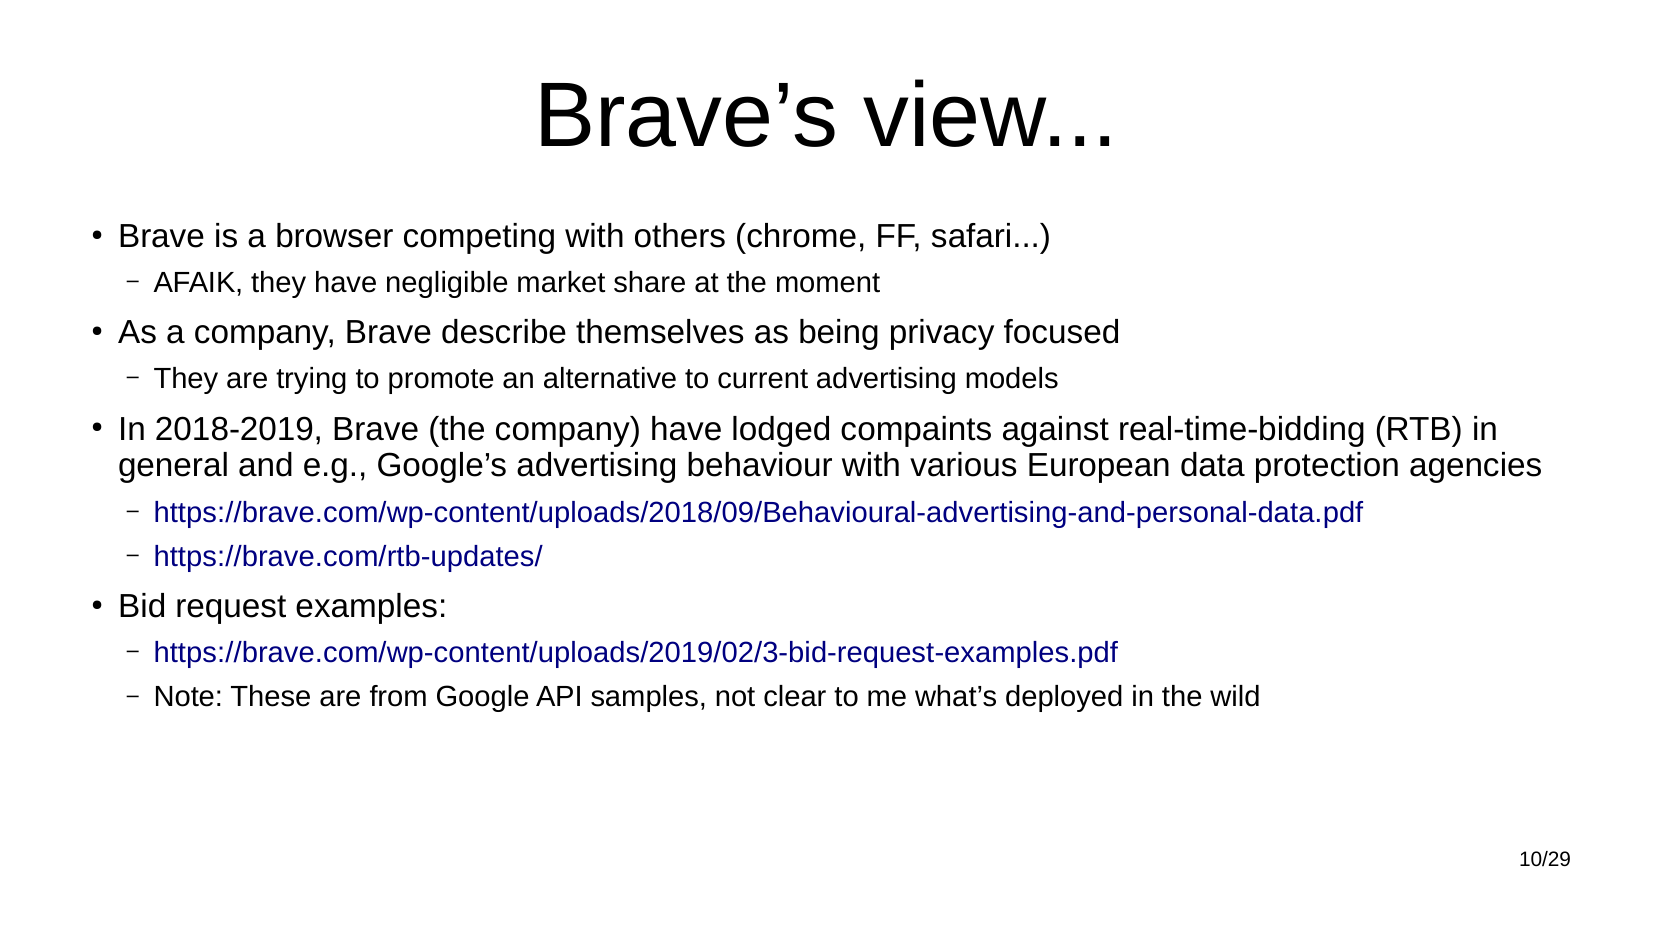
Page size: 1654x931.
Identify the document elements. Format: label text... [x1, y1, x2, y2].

title Brave’s view... [82, 37, 1571, 193]
list Brave is a browser competing with others (chrome, FF, safari...) AFAIK, they have negligible market share at the moment As a company, Brave describe themselves as being privacy focused They are trying to promote an alternative to current advertising models In 2018-2019, Brave (the company) have lodged compaints against real-time-bidding (RTB) in general and e.g., Google’s advertising behaviour with various European data protection agencies https://brave.com/wp-content/uploads/2018/09/Behavioural-advertising-and-personal-data.pdf https://brave.com/rtb-updates/ Bid request examples: https://brave.com/wp-content/uploads/2019/02/3-bid-request-examples.pdf Note: These are from Google API samples, not clear to me what’s deployed in the wild [82, 217, 1571, 758]
